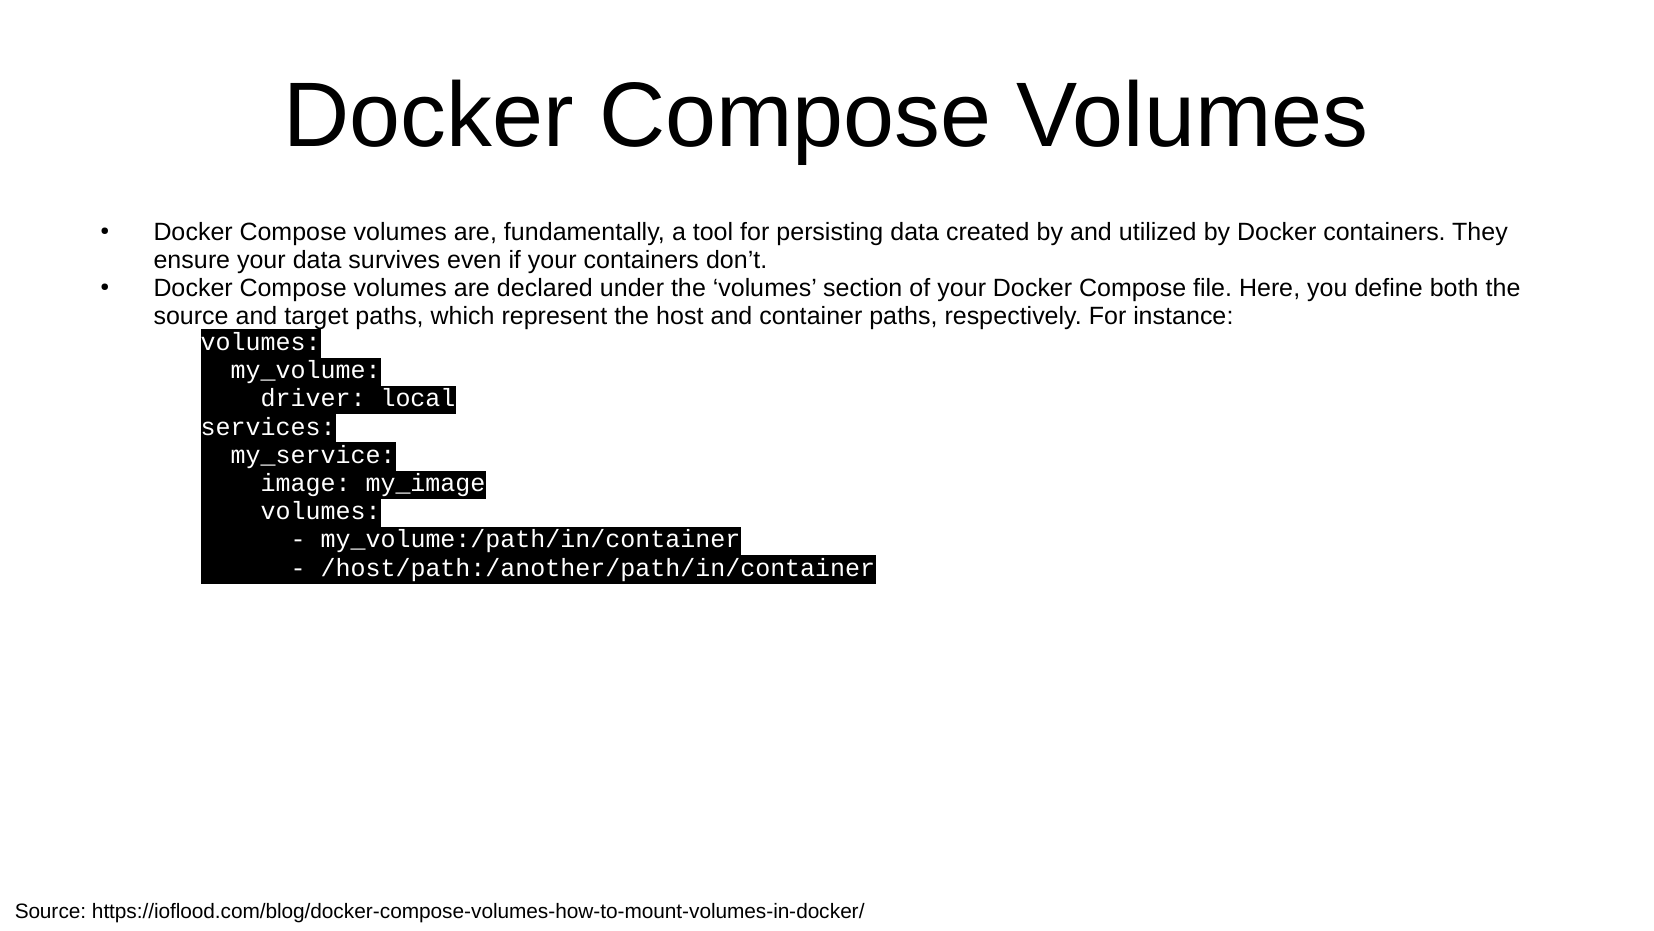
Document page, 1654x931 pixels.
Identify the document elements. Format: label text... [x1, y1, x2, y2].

title Docker Compose Volumes [82, 37, 1571, 193]
text_box Source: https://ioflood.com/blog/docker-compose-volumes-how-to-mount-volumes-in-docker/ [0, 892, 1426, 931]
list Docker Compose volumes are, fundamentally, a tool for persisting data created by and utilized by Docker containers. They ensure your data survives even if your containers don’t. Docker Compose volumes are declared under the ‘volumes’ section of your Docker Compose file. Here, you define both the source and target paths, which represent the host and container paths, respectively. For instance: volumes: my_volume: driver: local services: my_service: image: my_image volumes: - my_volume:/path/in/container - /host/path:/another/path/in/container [82, 217, 1571, 757]
